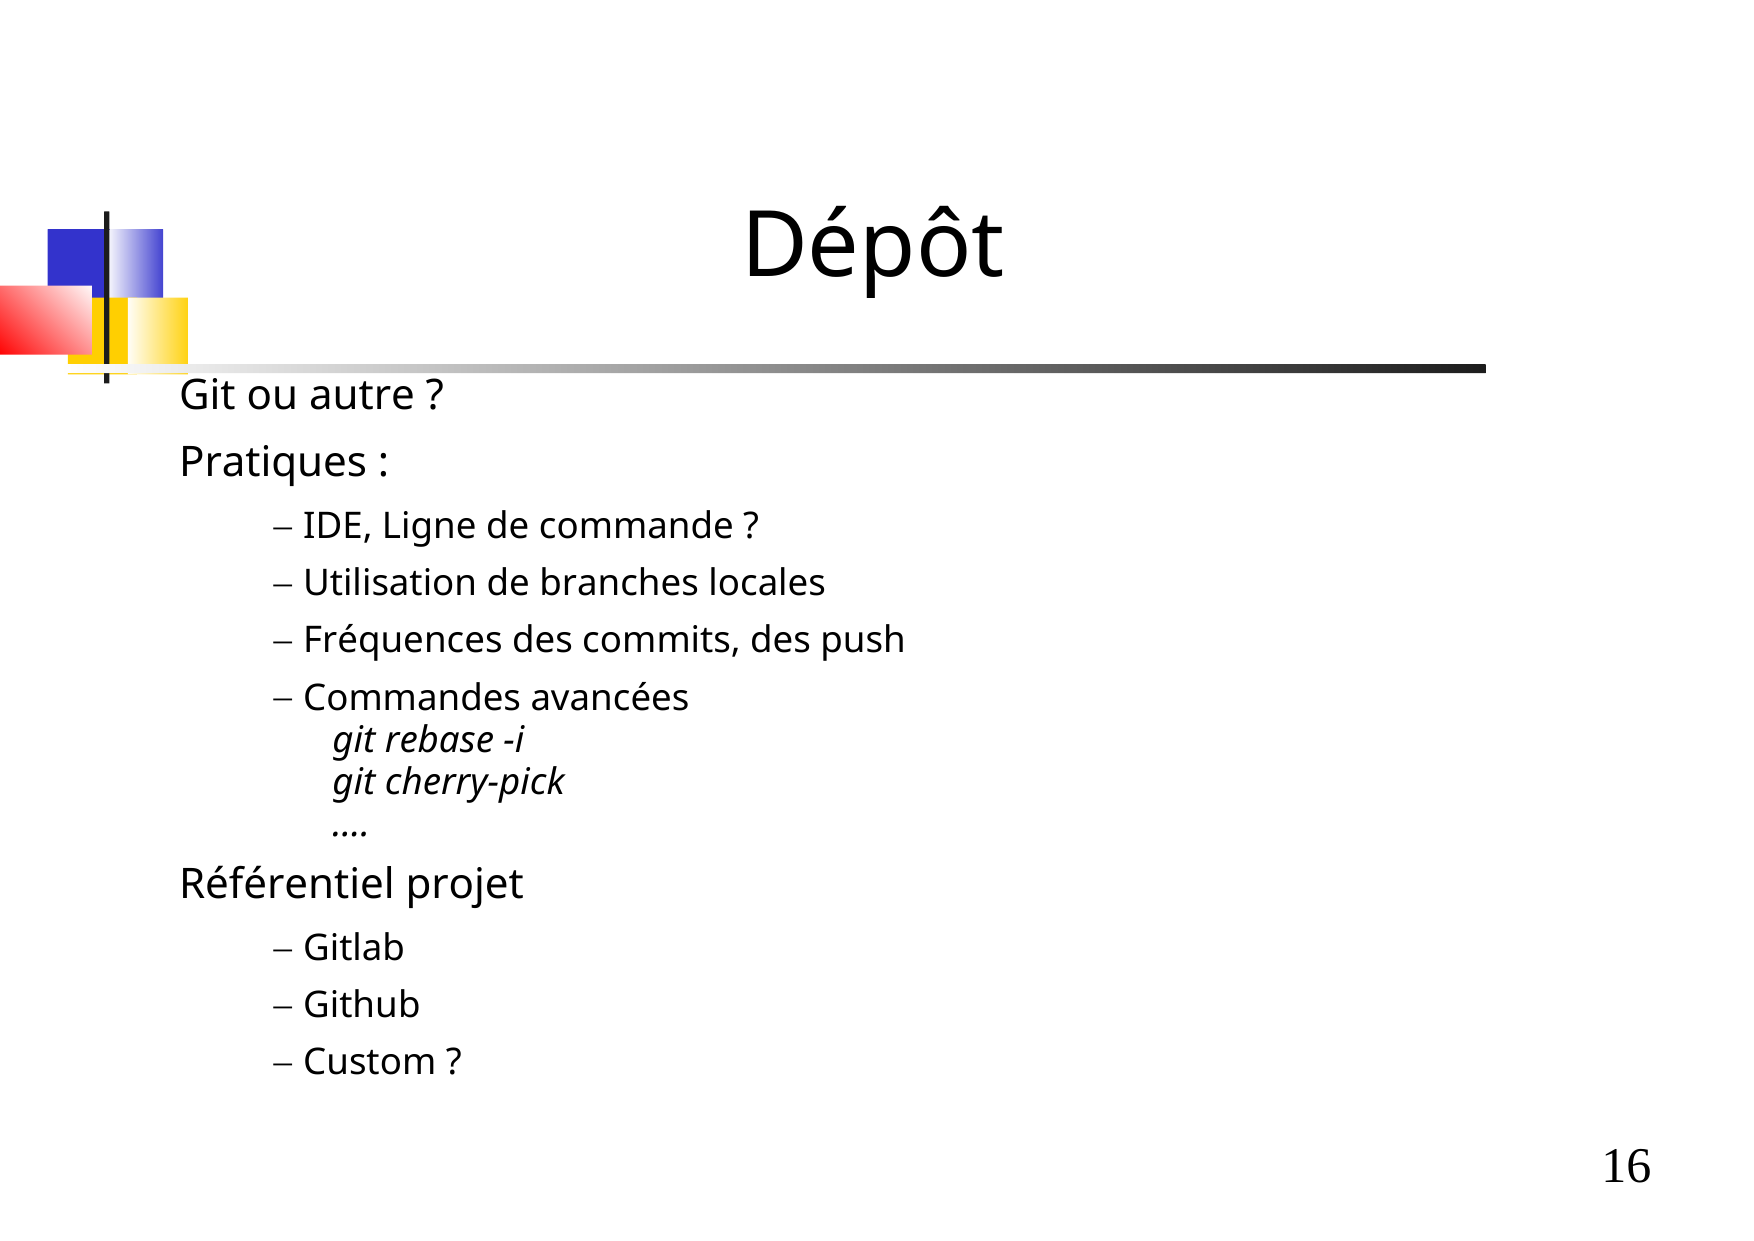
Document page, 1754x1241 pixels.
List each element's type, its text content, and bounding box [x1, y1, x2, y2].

title Dépôt [179, 139, 1567, 351]
list Git ou autre ? Pratiques : IDE, Ligne de commande ? Utilisation de branches locales Fréquences des commits, des push Commandes avancées git rebase -i git cherry-pick …. Référentiel projet Gitlab Github Custom ? [179, 371, 1567, 1091]
